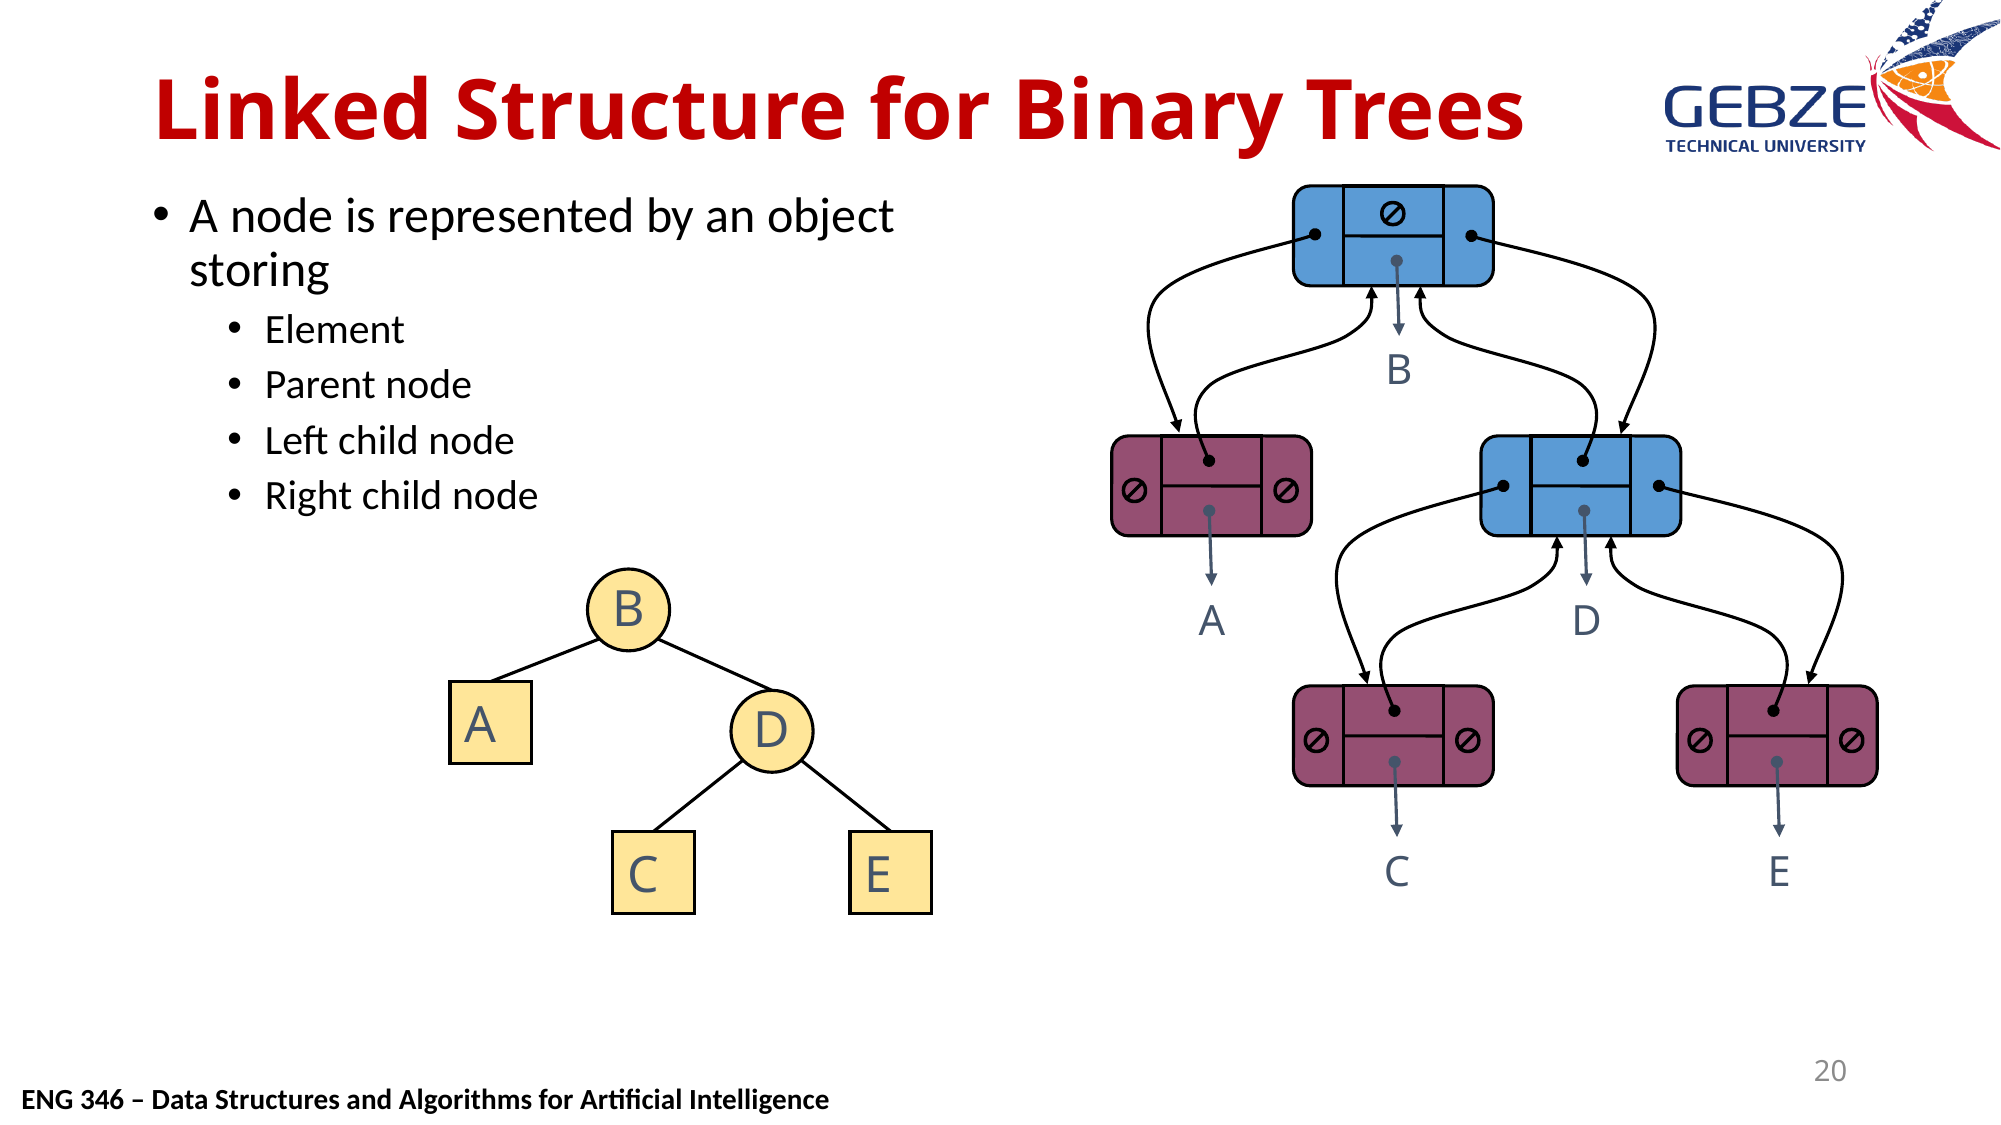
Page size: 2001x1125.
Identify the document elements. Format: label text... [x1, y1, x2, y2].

text_box  [1668, 703, 1732, 769]
text_box [1293, 185, 1494, 286]
text_box A [1183, 585, 1240, 651]
text_box [1111, 488, 1312, 536]
text_box A [450, 681, 532, 764]
text_box  [1284, 703, 1348, 769]
text_box D [1556, 585, 1617, 651]
text_box [1677, 685, 1878, 734]
title Linked Structure for Binary Trees [137, 59, 1863, 166]
slide_number <number> [1412, 1042, 1863, 1103]
text_box [1480, 435, 1681, 536]
list A node is represented by an object storing Element Parent node Left child node Right child node [137, 181, 1025, 1014]
text_box  [1436, 703, 1500, 769]
text_box B [1370, 335, 1428, 401]
text_box E [1752, 837, 1806, 902]
text_box  [1820, 703, 1884, 769]
text_box [1111, 435, 1312, 484]
text_box D [730, 690, 814, 773]
text_box B [587, 568, 670, 651]
text_box [1293, 685, 1494, 734]
text_box  [1361, 176, 1425, 242]
text_box C [612, 831, 695, 914]
text_box E [849, 831, 932, 914]
text_box  [1103, 453, 1166, 519]
picture [1665, 0, 2001, 152]
text_box  [1254, 453, 1318, 519]
text_box C [1369, 837, 1426, 902]
text_box [1677, 738, 1878, 786]
text_box [1293, 738, 1494, 786]
